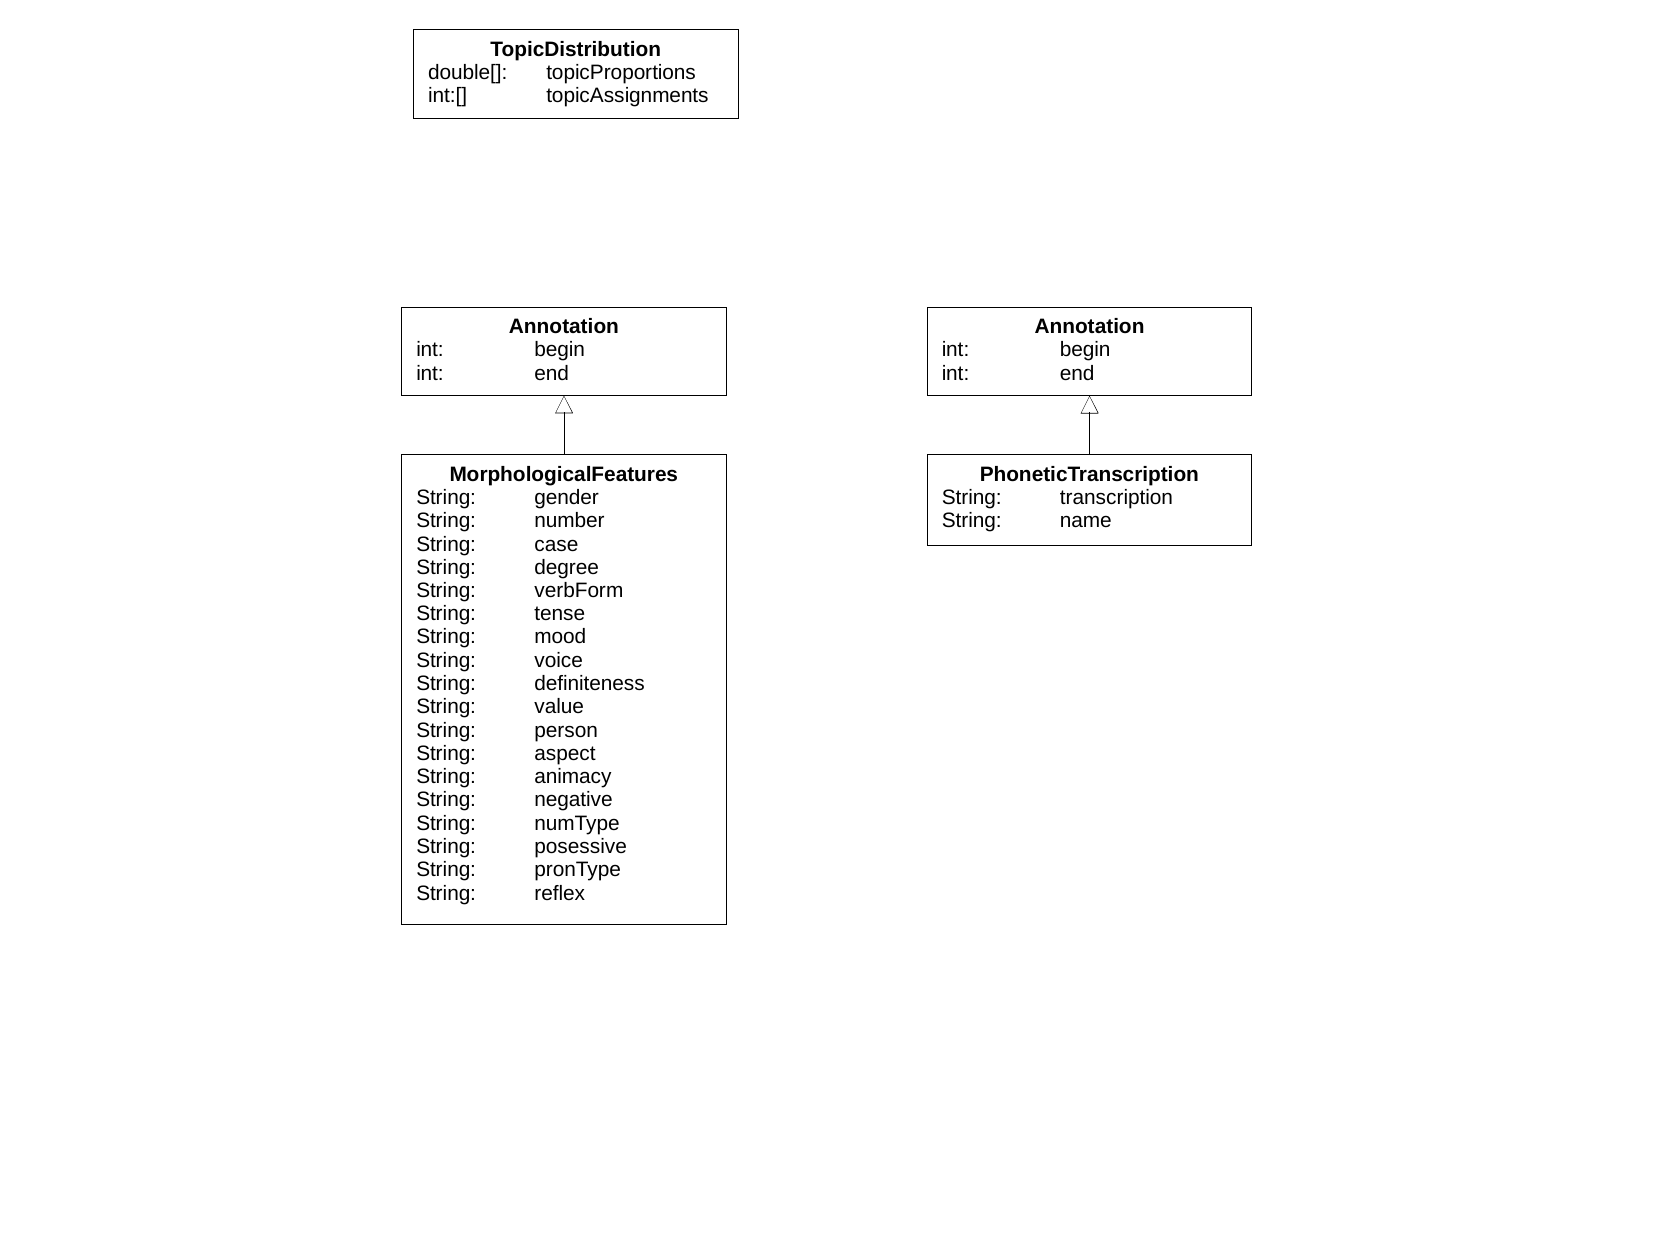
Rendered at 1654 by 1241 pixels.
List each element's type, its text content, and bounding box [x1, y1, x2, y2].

text_box Annotation int: begin int: end [927, 307, 1252, 396]
text_box MorphologicalFeatures String: gender String: number String: case String: degree String: verbForm String: tense String: mood String: voice String: definiteness String: value String: person String: aspect String: animacy String: negative String: numType String: posessive String: pronType String: reflex [401, 454, 727, 925]
text_box TopicDistribution double[]: topicProportions int:[] topicAssignments [413, 29, 739, 119]
text_box Annotation int: begin int: end [401, 307, 727, 396]
text_box PhoneticTranscription String: transcription String: name [927, 454, 1252, 546]
